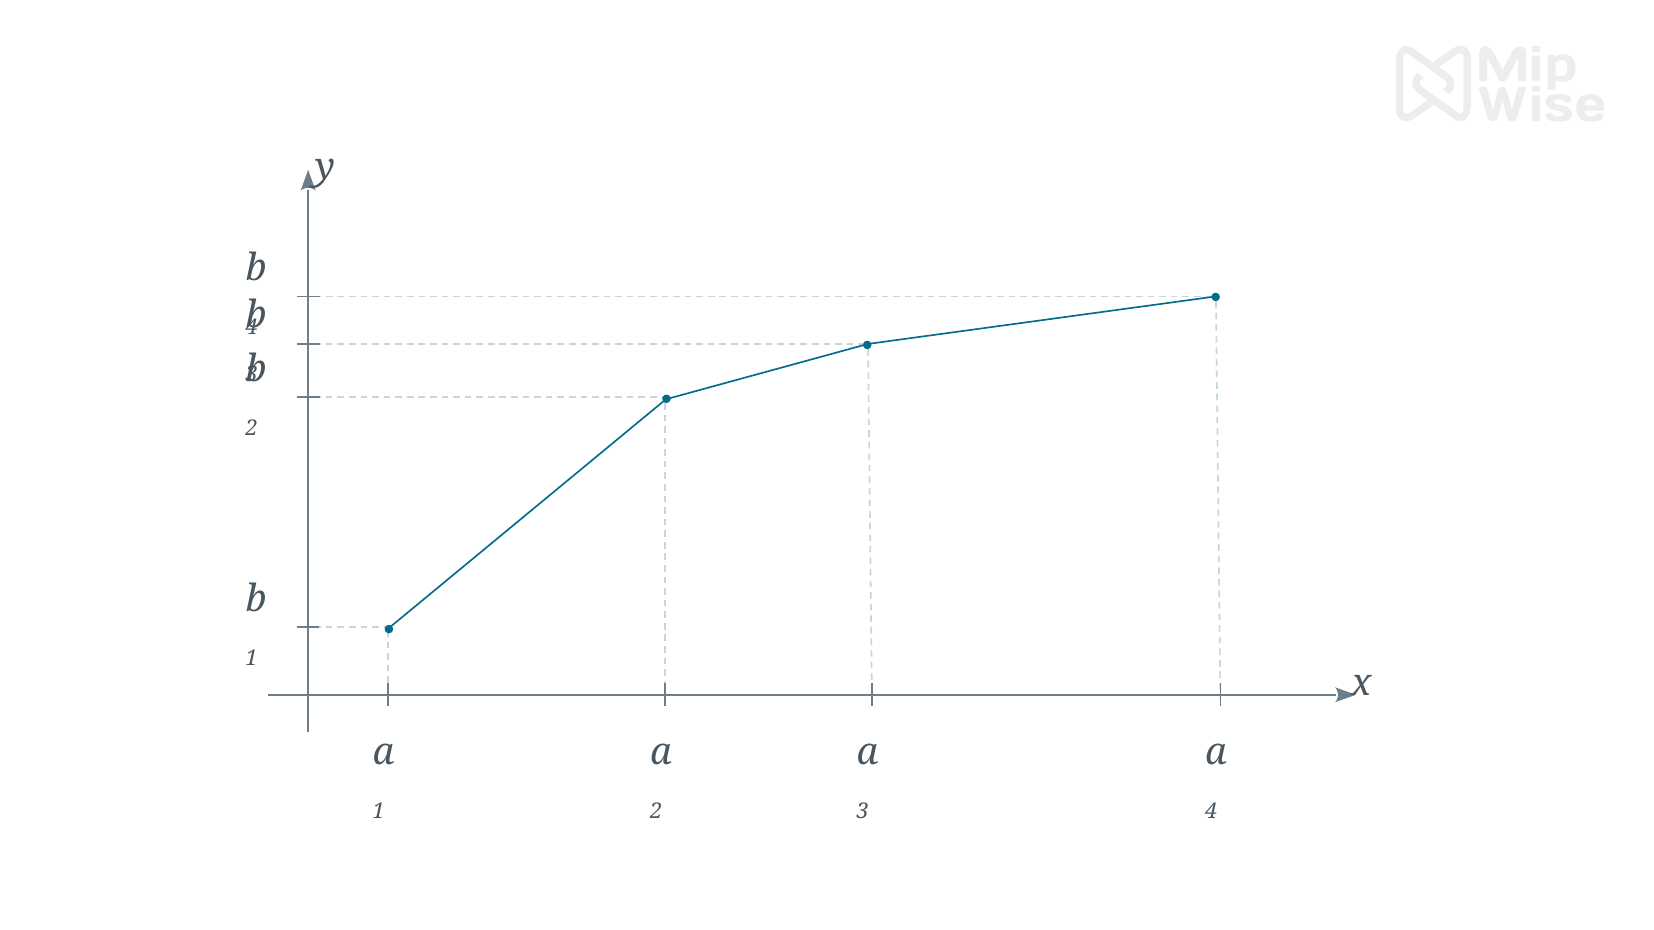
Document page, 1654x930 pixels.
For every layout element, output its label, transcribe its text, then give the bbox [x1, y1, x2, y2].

text_box b1 [230, 596, 291, 649]
text_box b2 [230, 366, 291, 419]
text_box b3 [230, 318, 291, 366]
text_box b4 [230, 265, 291, 318]
text_box a4 [1190, 717, 1251, 770]
text_box a2 [635, 717, 696, 770]
text_box a1 [357, 717, 418, 770]
text_box x [1336, 648, 1394, 701]
text_box [0, 0, 1653, 930]
text_box y [300, 132, 344, 185]
text_box a3 [841, 717, 902, 770]
